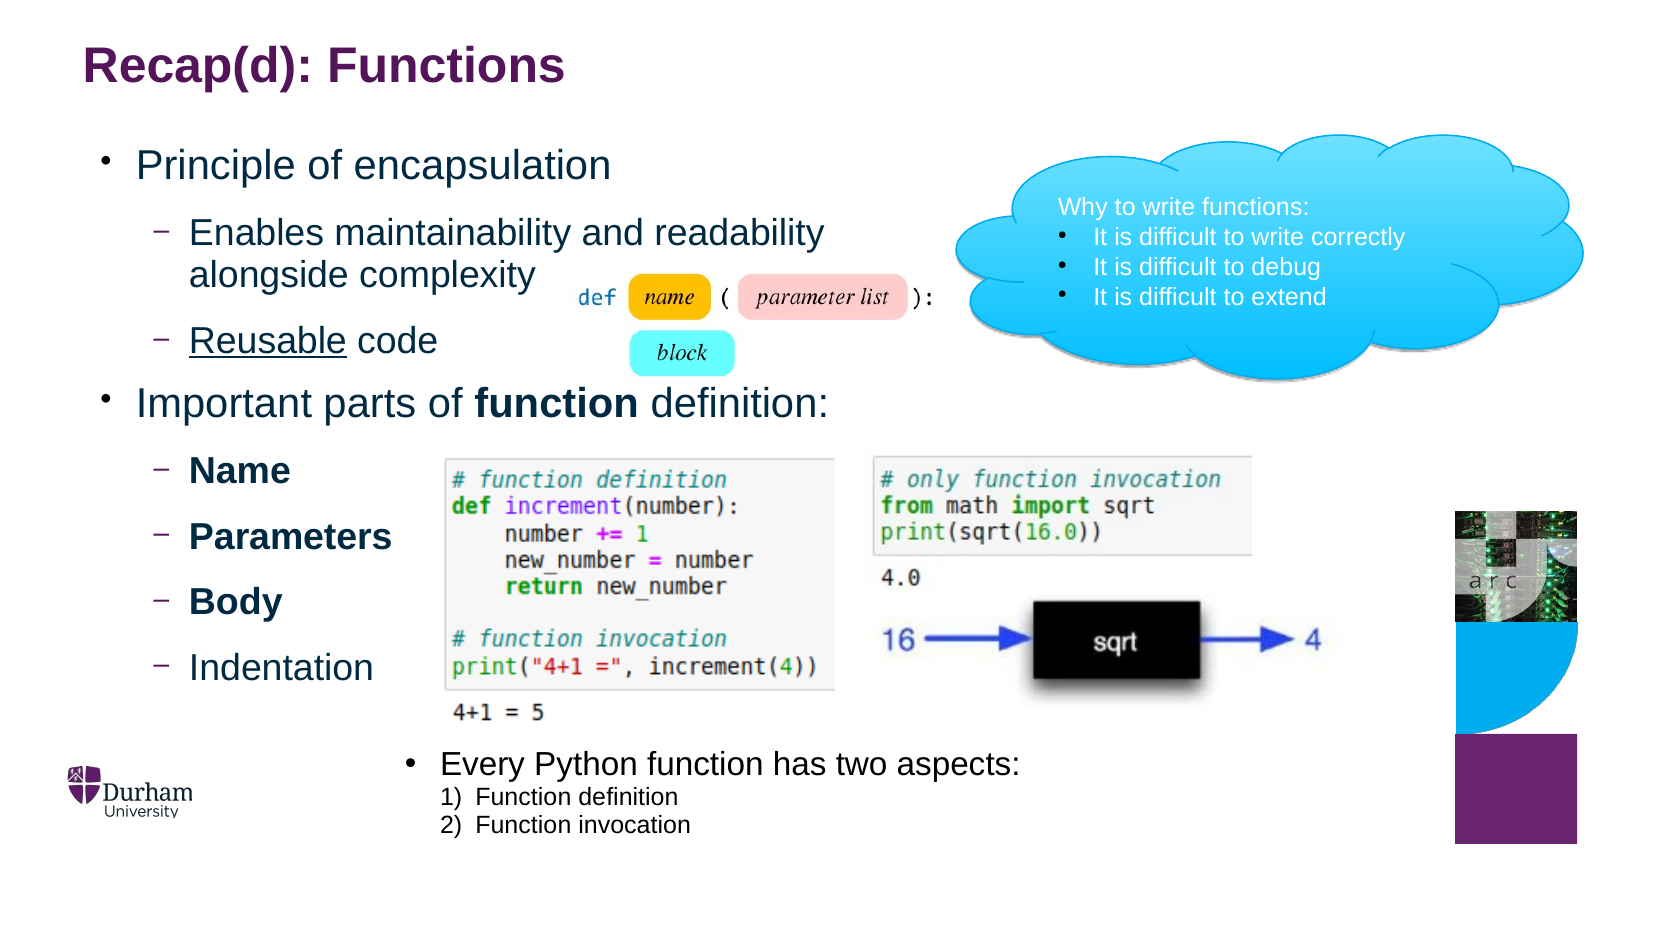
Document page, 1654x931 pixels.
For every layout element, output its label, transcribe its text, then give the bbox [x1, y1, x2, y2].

title Recap(d): Functions [82, 37, 1571, 93]
picture [566, 258, 957, 383]
picture [1455, 511, 1577, 621]
list Principle of encapsulation Enables maintainability and readability alongside complexity Reusable code Important parts of function definition: Name Parameters Body Indentation [82, 141, 981, 745]
picture [67, 766, 192, 818]
picture [1482, 637, 1578, 733]
text_box Why to write functions: It is difficult to write correctly It is difficult to debug It is difficult to extend [956, 135, 1584, 379]
picture [435, 447, 835, 732]
picture [844, 448, 1359, 712]
text_box Every Python function has two aspects: Function definition Function invocation [389, 738, 1040, 847]
